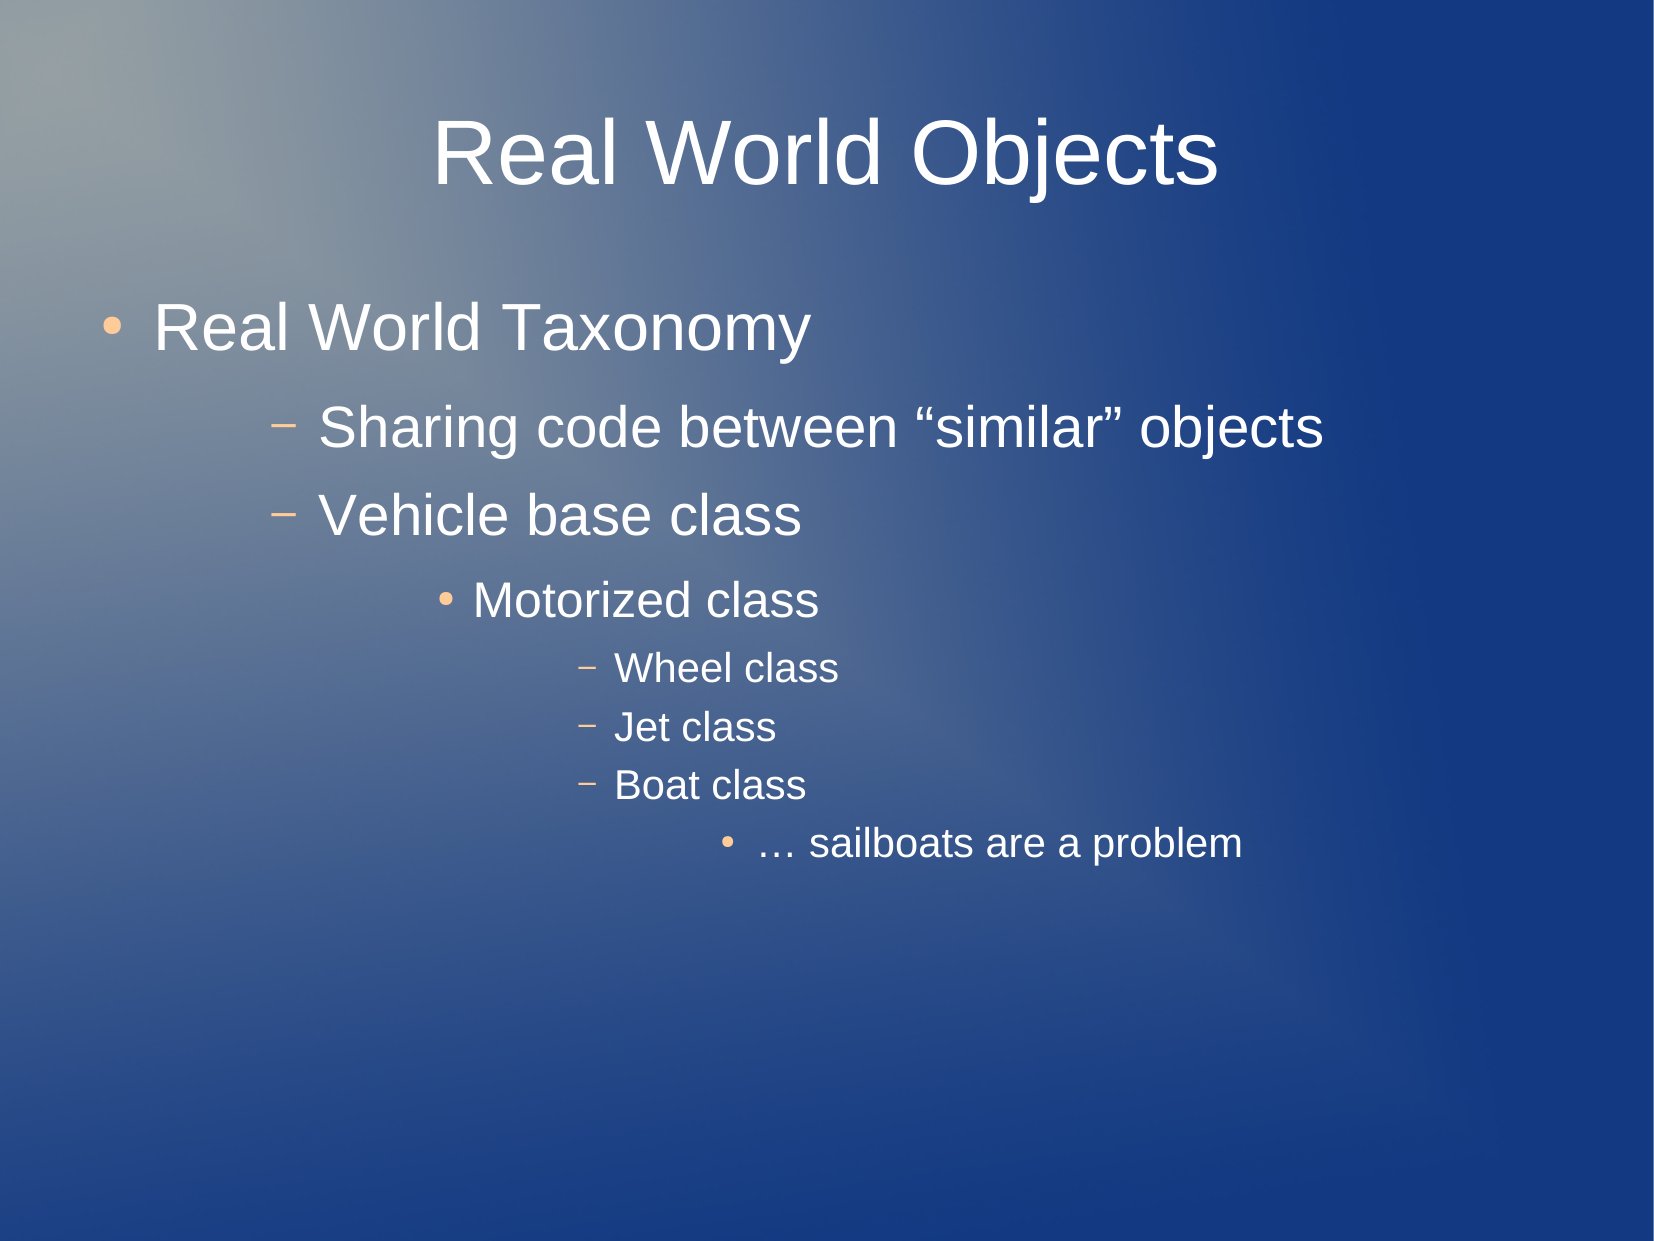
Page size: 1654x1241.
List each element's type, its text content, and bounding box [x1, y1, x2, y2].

title Real World Objects [82, 49, 1571, 257]
list Real World Taxonomy Sharing code between “similar” objects Vehicle base class Motorized class Wheel class Jet class Boat class … sailboats are a problem [82, 290, 1571, 1109]
picture [0, 0, 1654, 1241]
